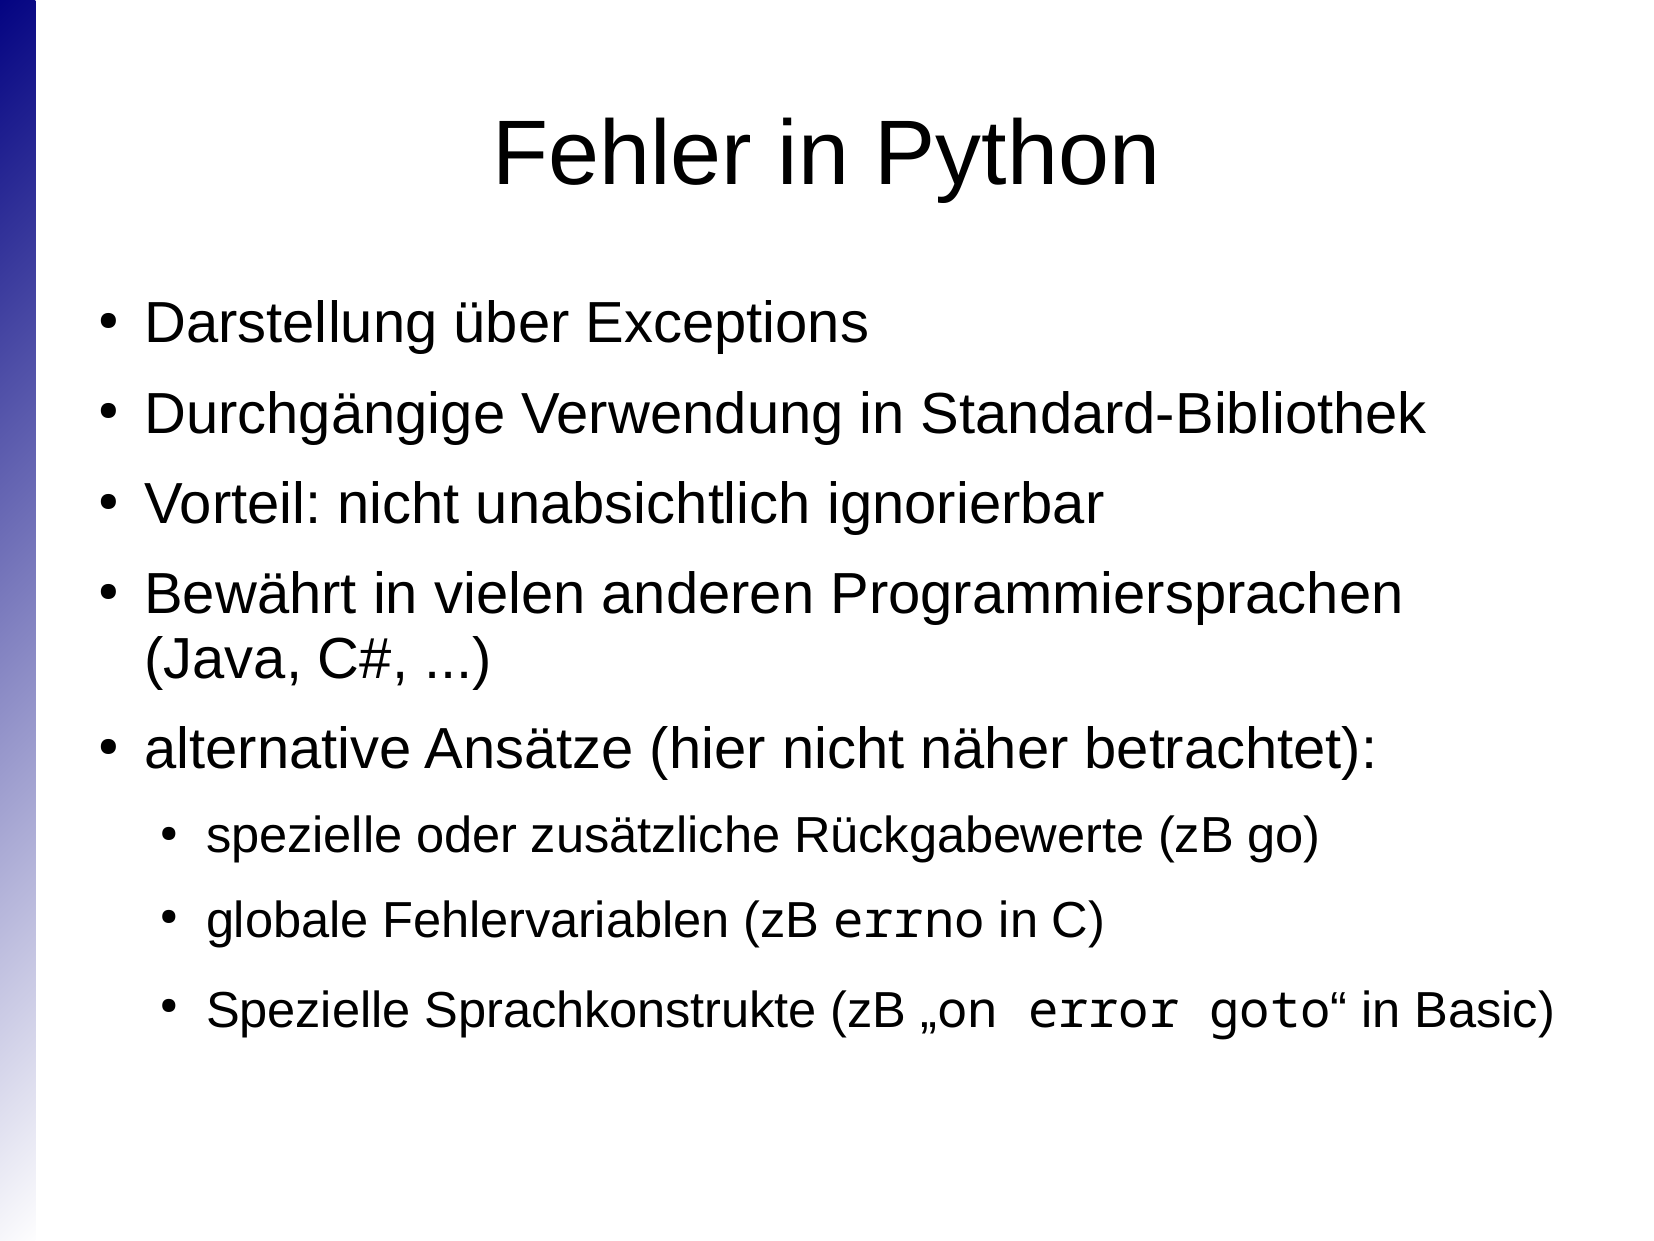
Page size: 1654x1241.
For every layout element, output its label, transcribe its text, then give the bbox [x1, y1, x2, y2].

list Darstellung über Exceptions Durchgängige Verwendung in Standard-Bibliothek Vorteil: nicht unabsichtlich ignorierbar Bewährt in vielen anderen Programmiersprachen (Java, C#, ...) alternative Ansätze (hier nicht näher betrachtet): spezielle oder zusätzliche Rückgabewerte (zB go) globale Fehlervariablen (zB errno in C) Spezielle Sprachkonstrukte (zB „on error goto“ in Basic) [82, 290, 1571, 1109]
title Fehler in Python [82, 49, 1571, 257]
